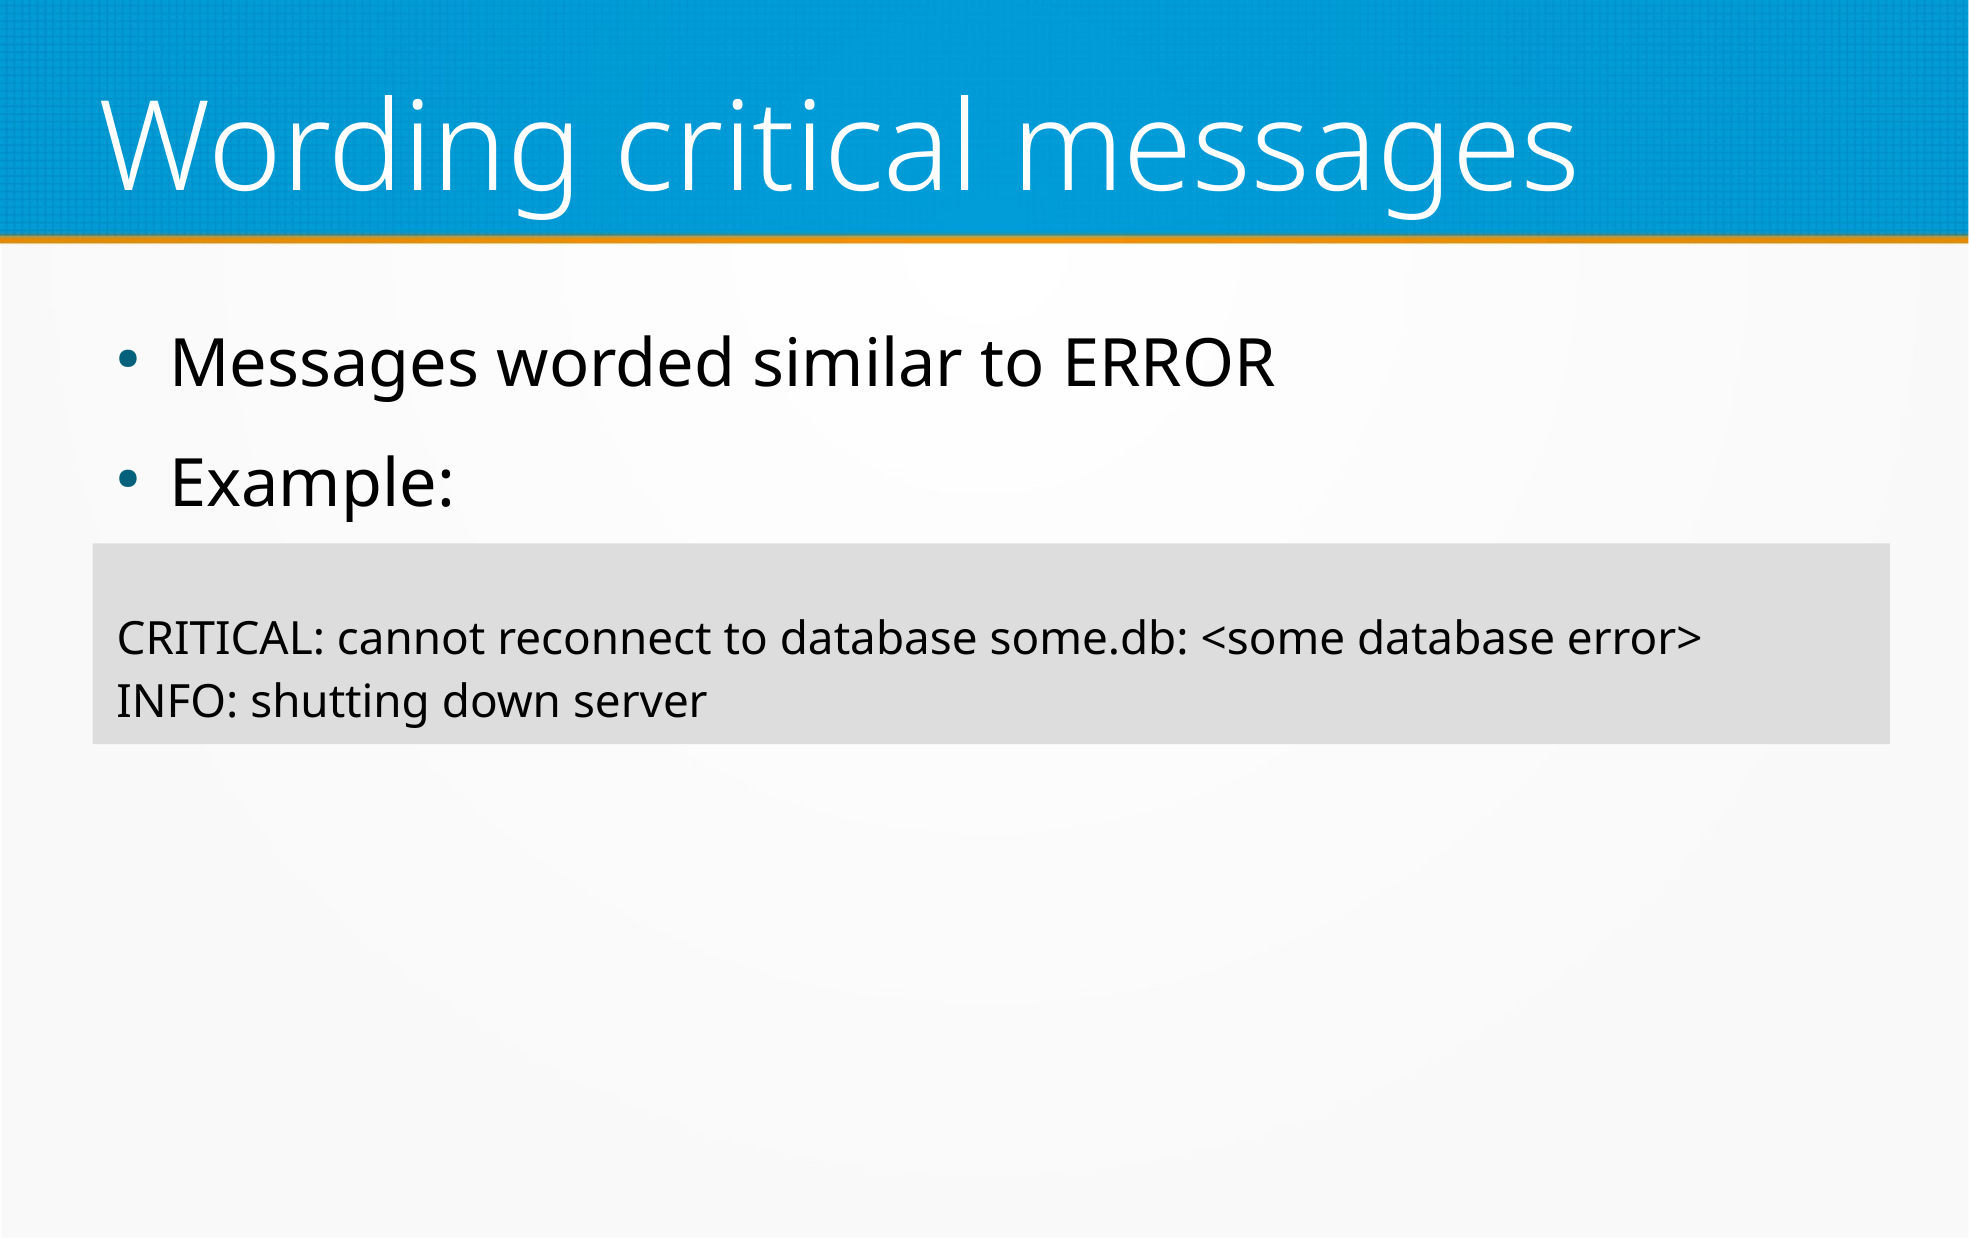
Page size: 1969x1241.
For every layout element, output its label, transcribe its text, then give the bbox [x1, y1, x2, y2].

picture [0, 233, 1969, 1241]
list CRITICAL: cannot reconnect to database some.db: <some database error> INFO: shutting down server [92, 543, 1890, 745]
list Messages worded similar to ERROR Example: [98, 315, 1861, 544]
title Wording critical messages [98, 19, 1870, 227]
